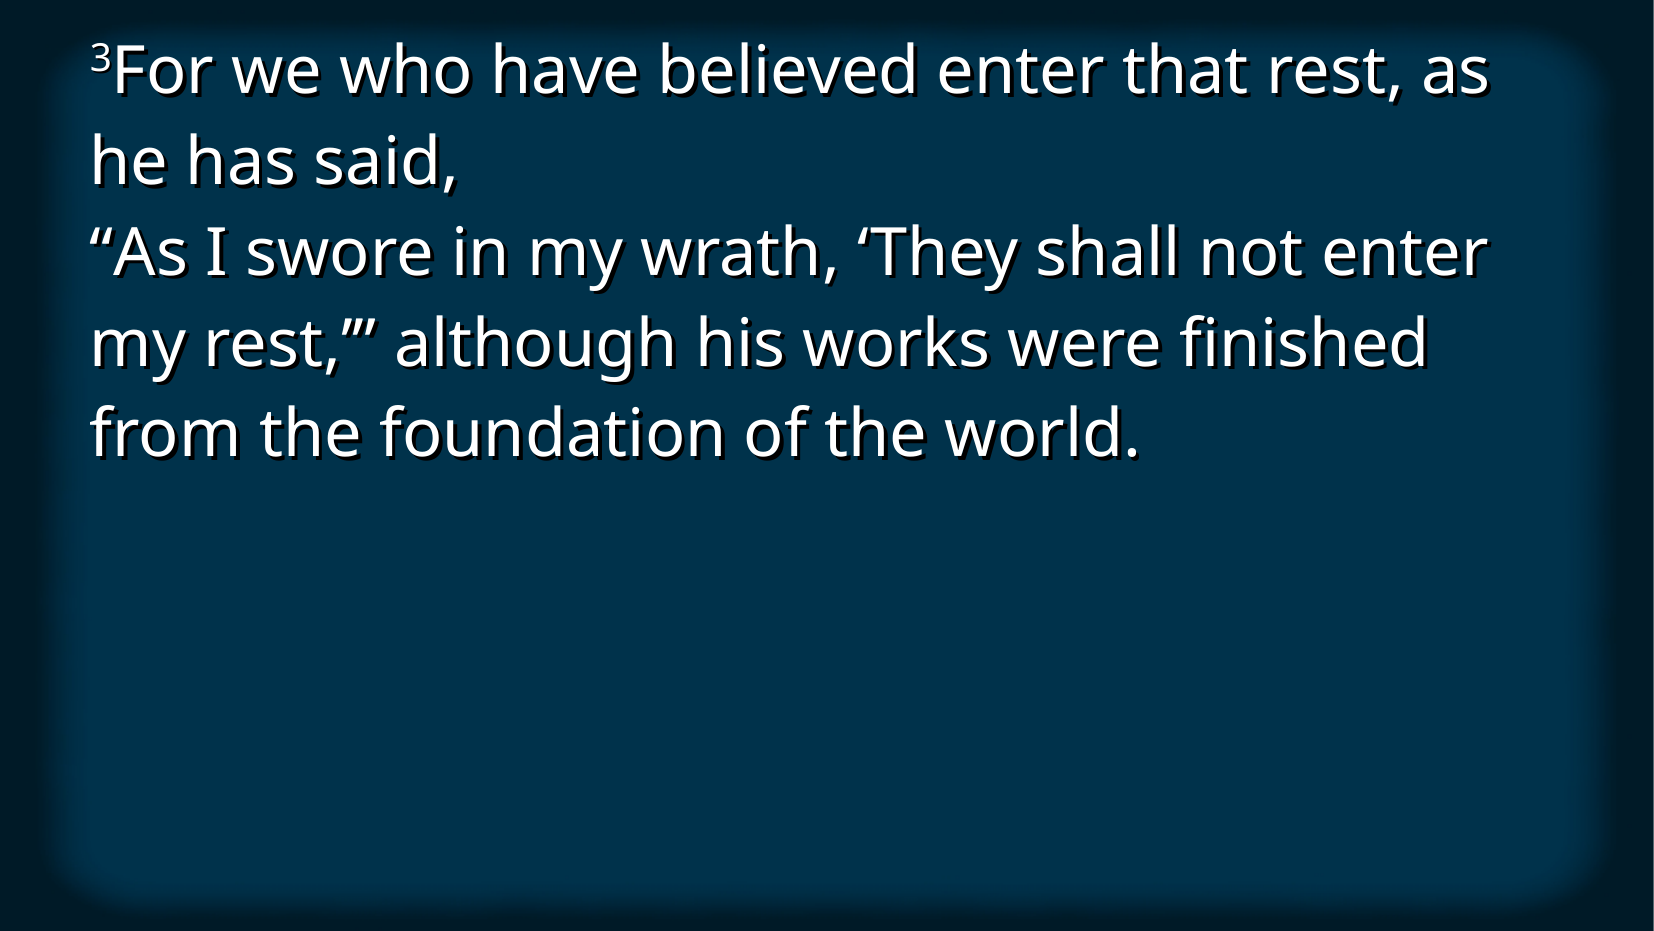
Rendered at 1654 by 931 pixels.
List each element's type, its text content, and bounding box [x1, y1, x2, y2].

text_box 3For we who have believed enter that rest, as he has said, “As I swore in my wrath, ‘They shall not enter my rest,’” although his works were finished from the foundation of the world. [75, 15, 1576, 474]
picture [0, 0, 1654, 931]
